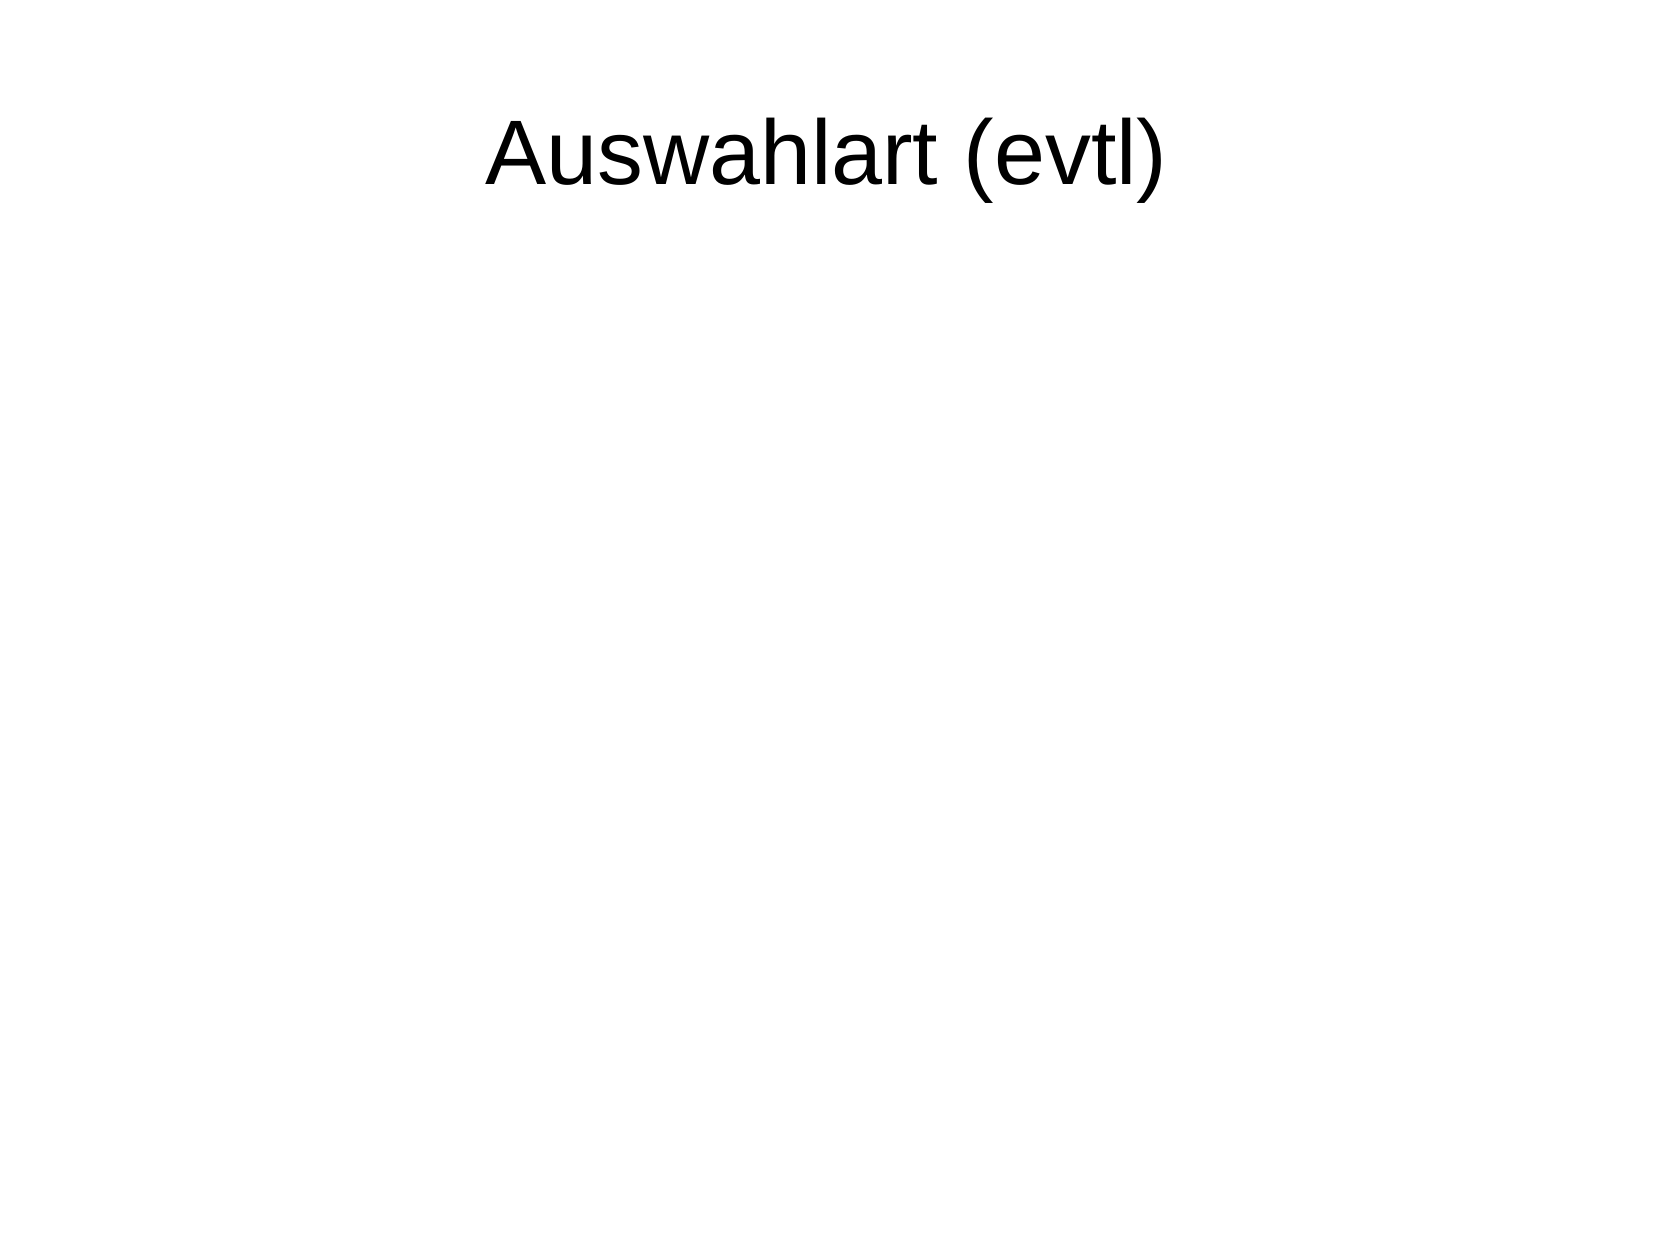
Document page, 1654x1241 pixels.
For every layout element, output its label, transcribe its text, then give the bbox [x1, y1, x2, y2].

title Auswahlart (evtl) [82, 56, 1571, 250]
